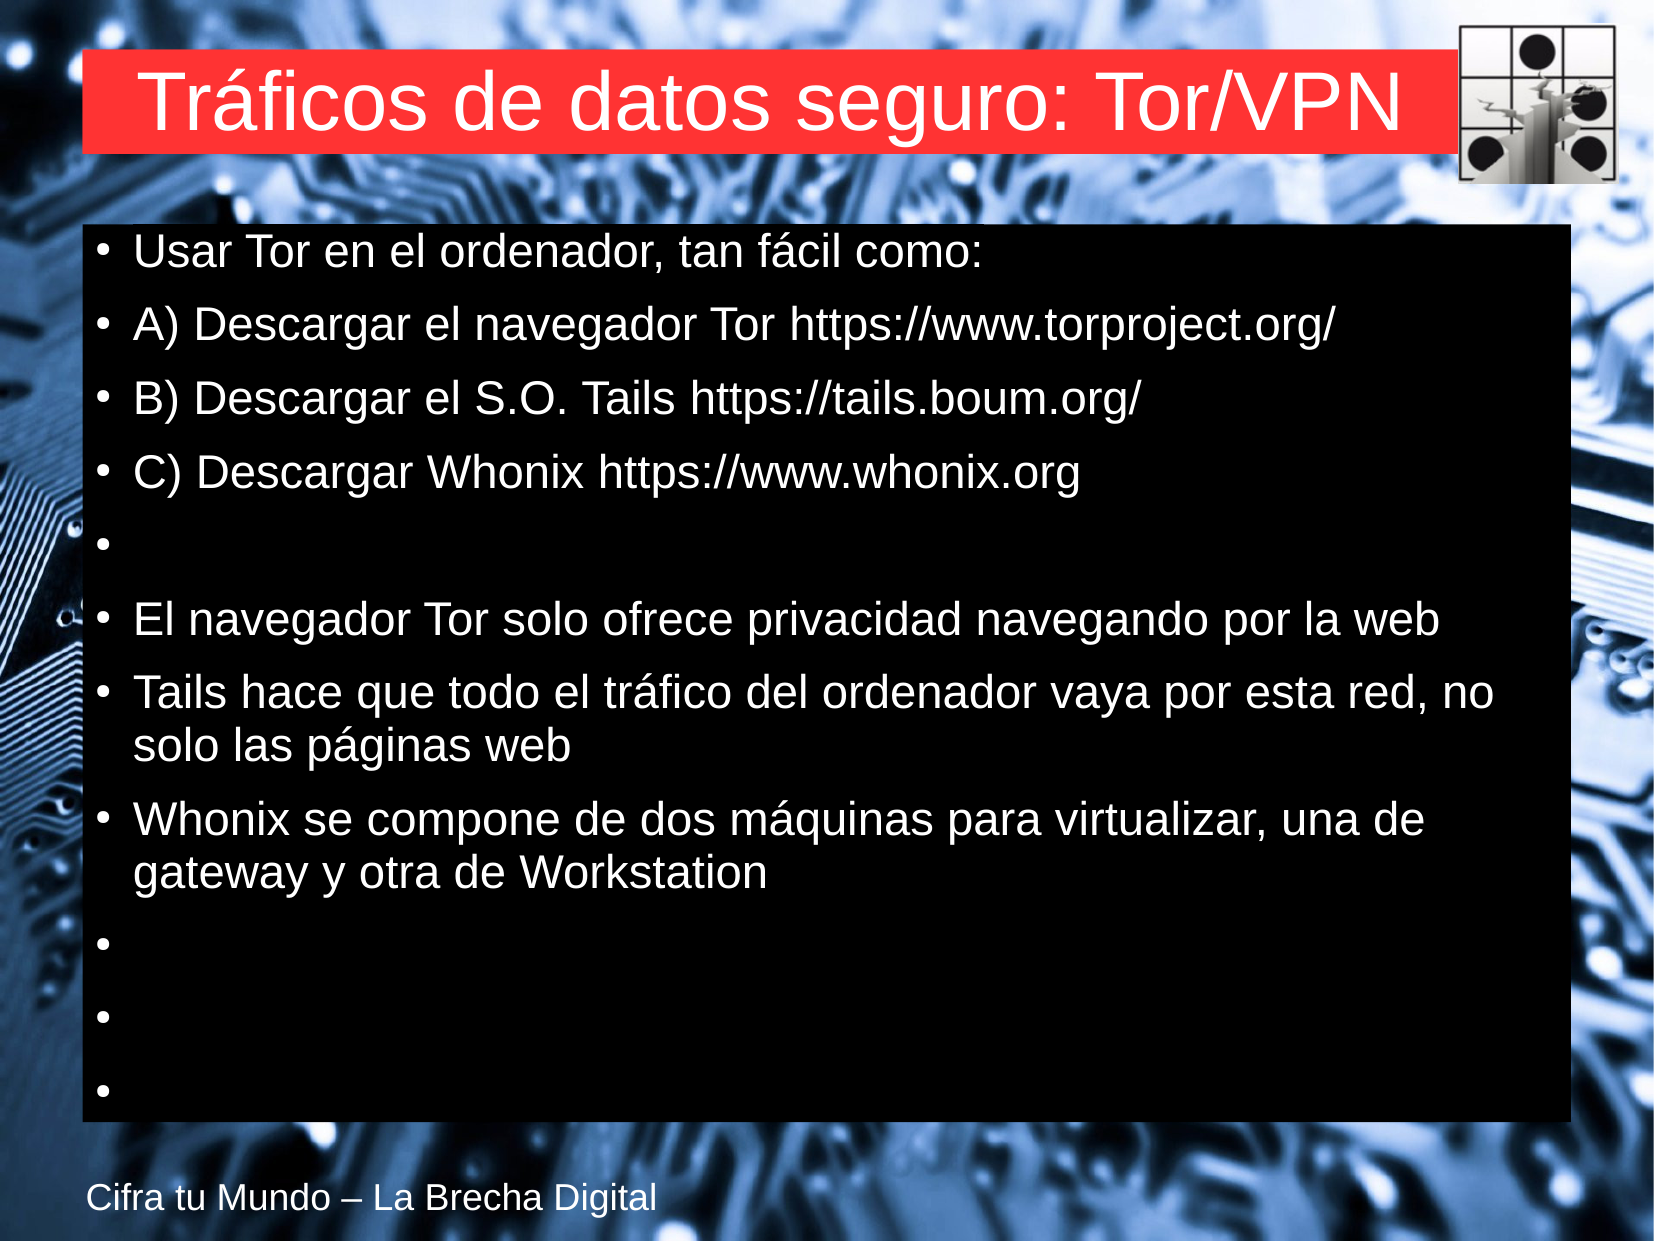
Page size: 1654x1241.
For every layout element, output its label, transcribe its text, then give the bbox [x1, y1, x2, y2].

picture [0, 0, 1654, 1241]
list Usar Tor en el ordenador, tan fácil como: A) Descargar el navegador Tor https://www.torproject.org/ B) Descargar el S.O. Tails https://tails.boum.org/ C) Descargar Whonix https://www.whonix.org El navegador Tor solo ofrece privacidad navegando por la web Tails hace que todo el tráfico del ordenador vaya por esta red, no solo las páginas web Whonix se compone de dos máquinas para virtualizar, una de gateway y otra de Workstation [82, 224, 1571, 1123]
text_box Cifra tu Mundo – La Brecha Digital [70, 1169, 1453, 1226]
title Tráficos de datos seguro: Tor/VPN [82, 49, 1458, 154]
